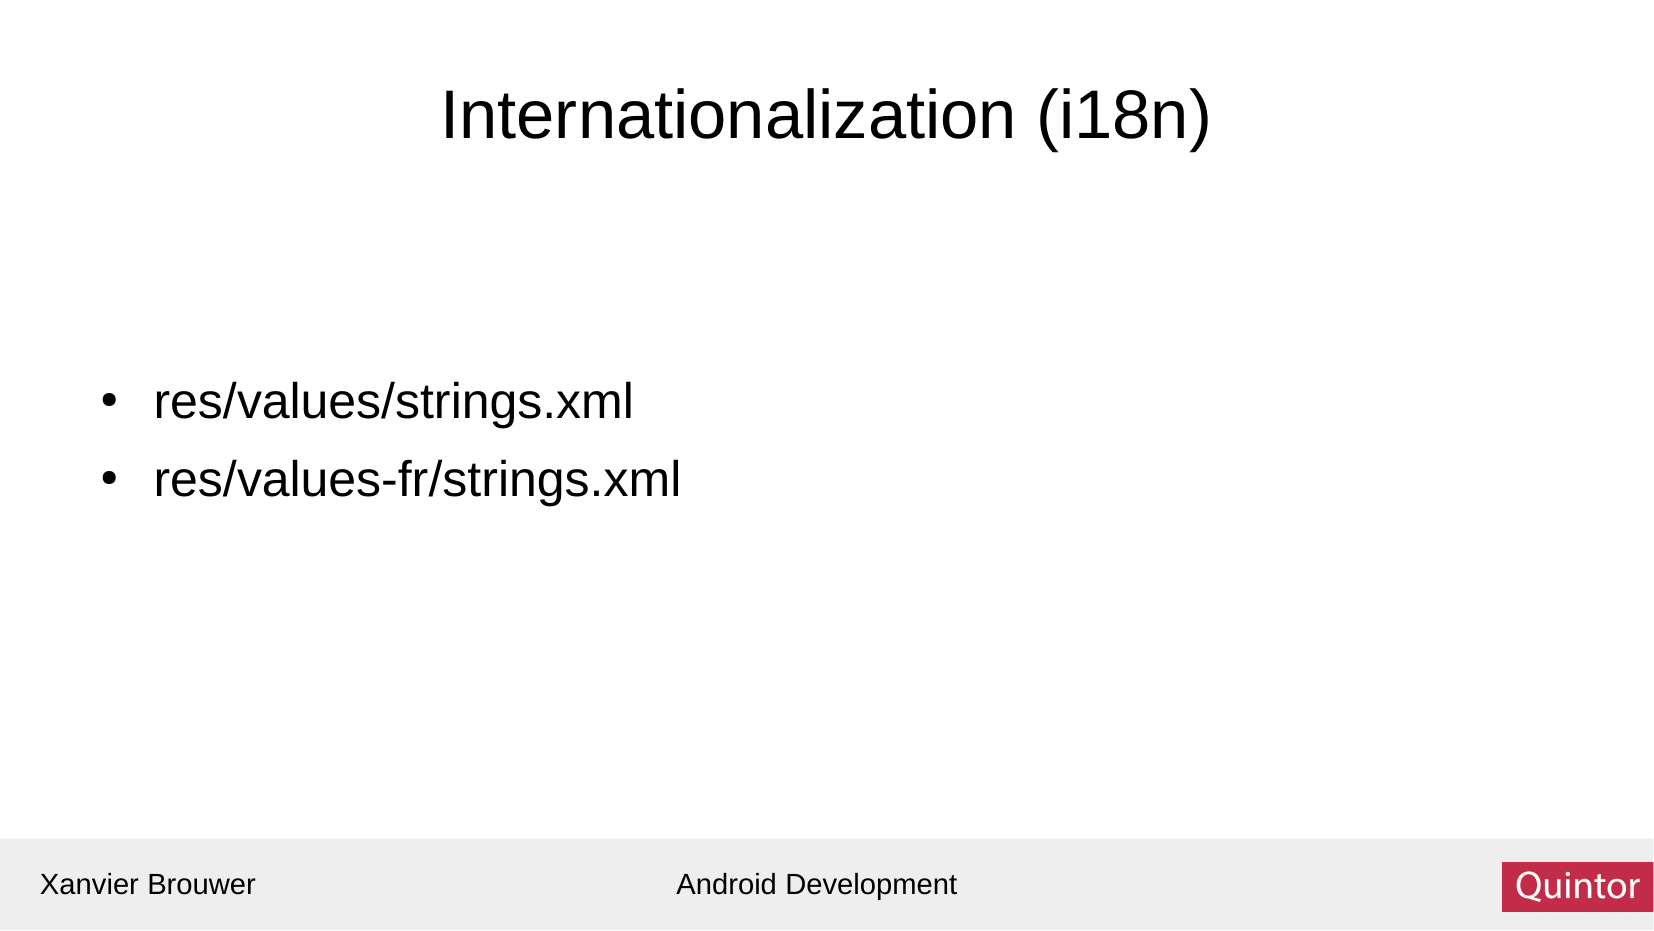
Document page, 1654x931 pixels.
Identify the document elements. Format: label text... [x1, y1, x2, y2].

picture [1502, 862, 1654, 912]
list res/values/strings.xml res/values-fr/strings.xml [82, 217, 1571, 758]
title Internationalization (i18n) [82, 37, 1571, 193]
